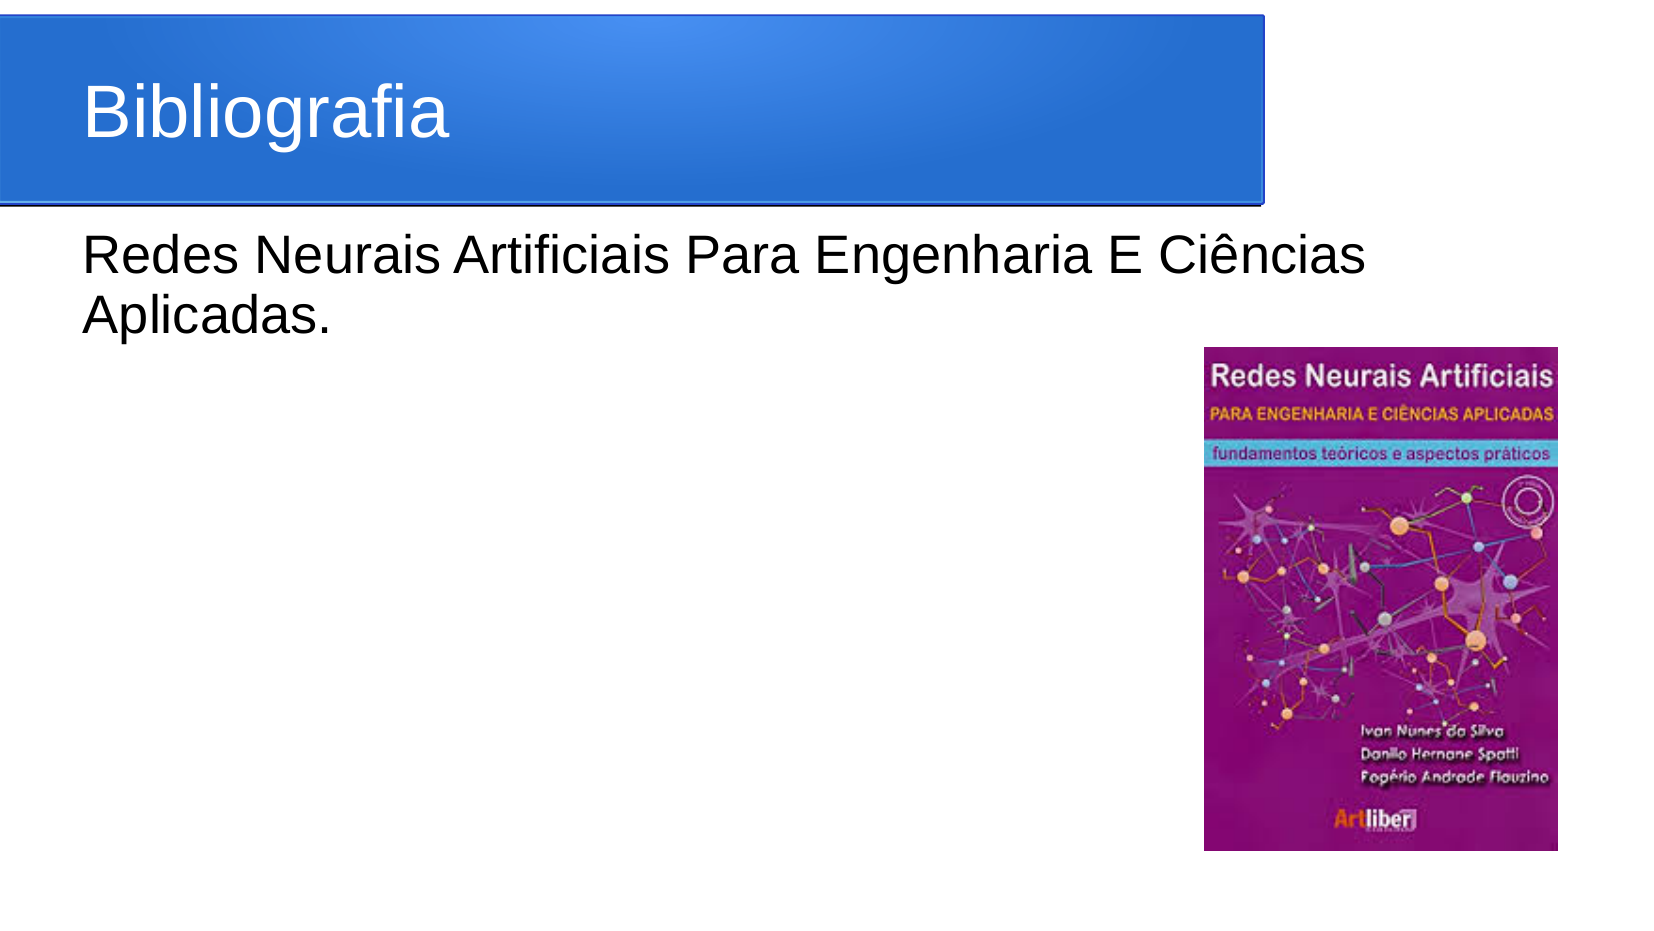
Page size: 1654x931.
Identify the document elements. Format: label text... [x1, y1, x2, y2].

picture [1204, 347, 1558, 851]
title Bibliografia [82, 35, 1235, 189]
list Redes Neurais Artificiais Para Engenharia E Ciências Aplicadas. [82, 224, 1571, 764]
